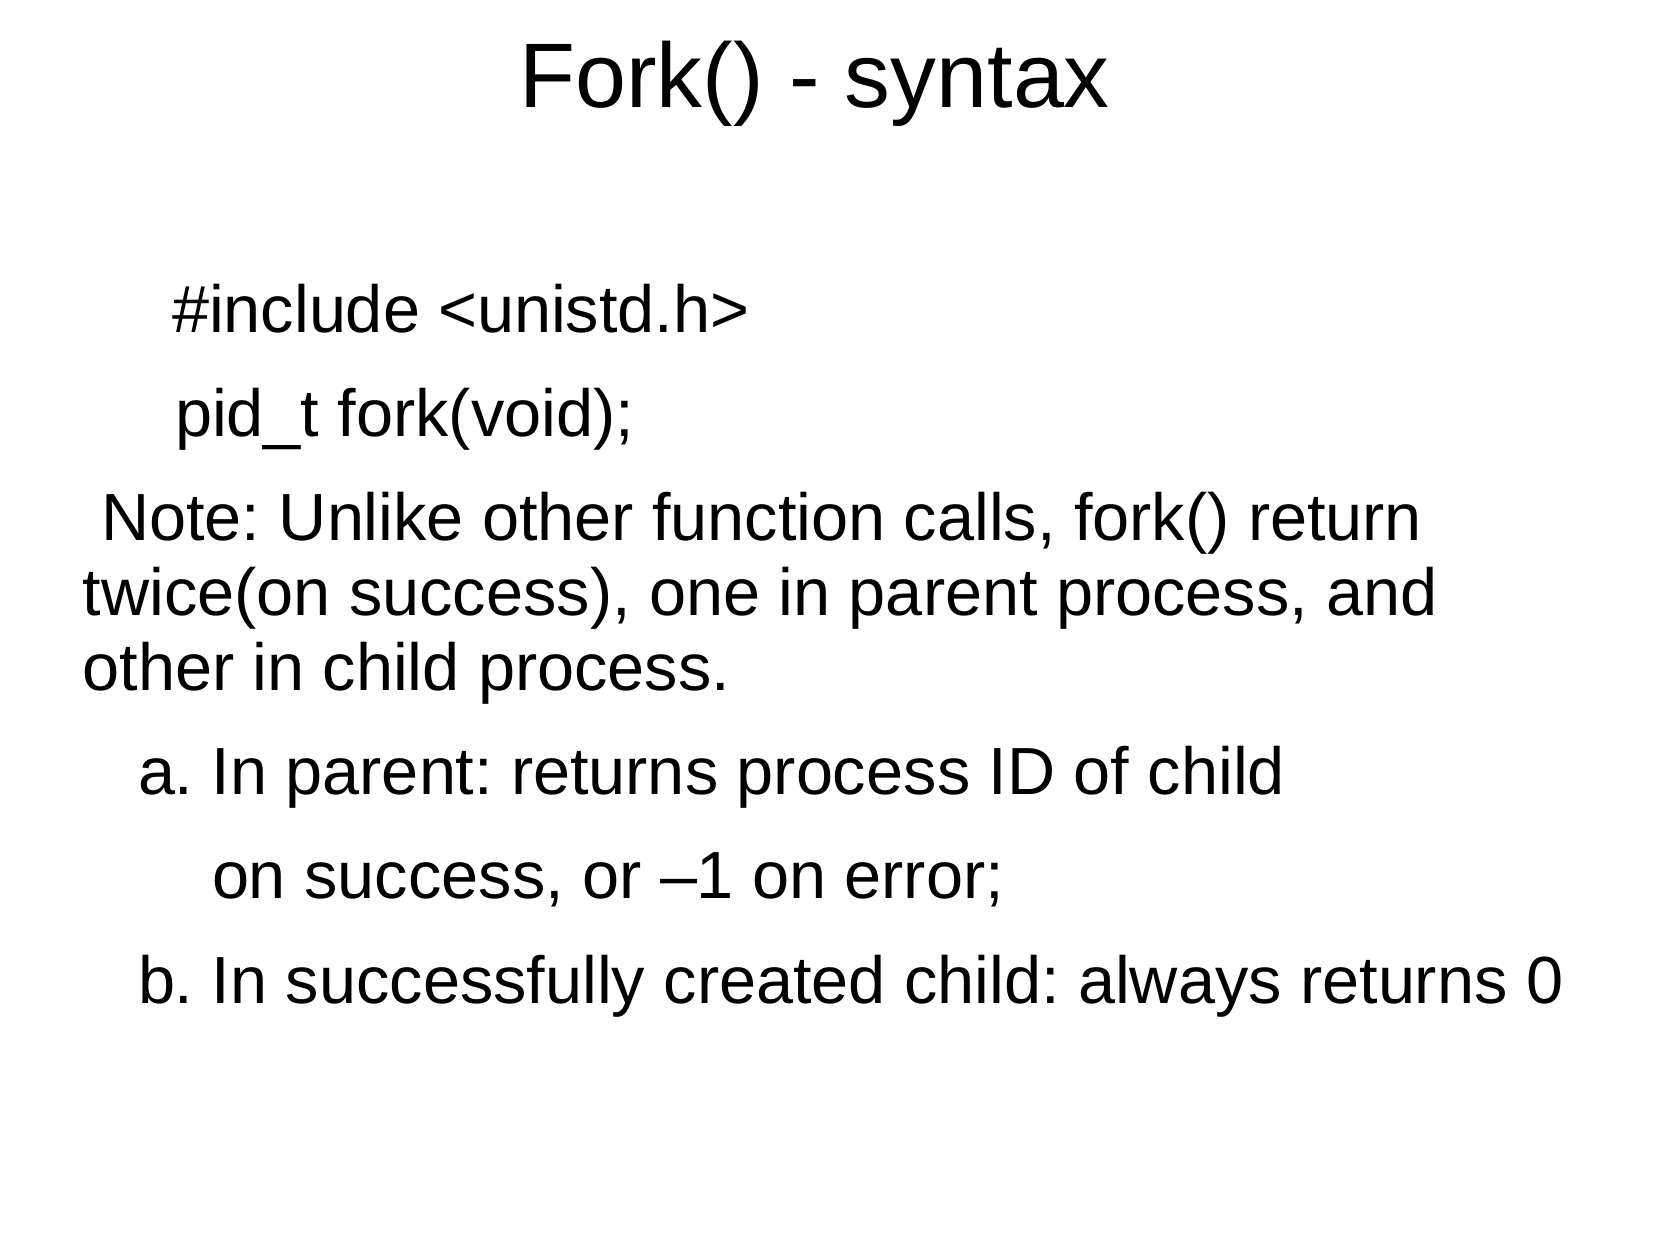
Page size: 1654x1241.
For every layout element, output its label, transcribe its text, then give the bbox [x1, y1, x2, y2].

list #include <unistd.h> pid_t fork(void); Note: Unlike other function calls, fork() return twice(on success), one in parent process, and other in child process. a. In parent: returns process ID of child on success, or –1 on error; b. In successfully created child: always returns 0 [82, 271, 1571, 1093]
title Fork() - syntax [70, 11, 1560, 140]
